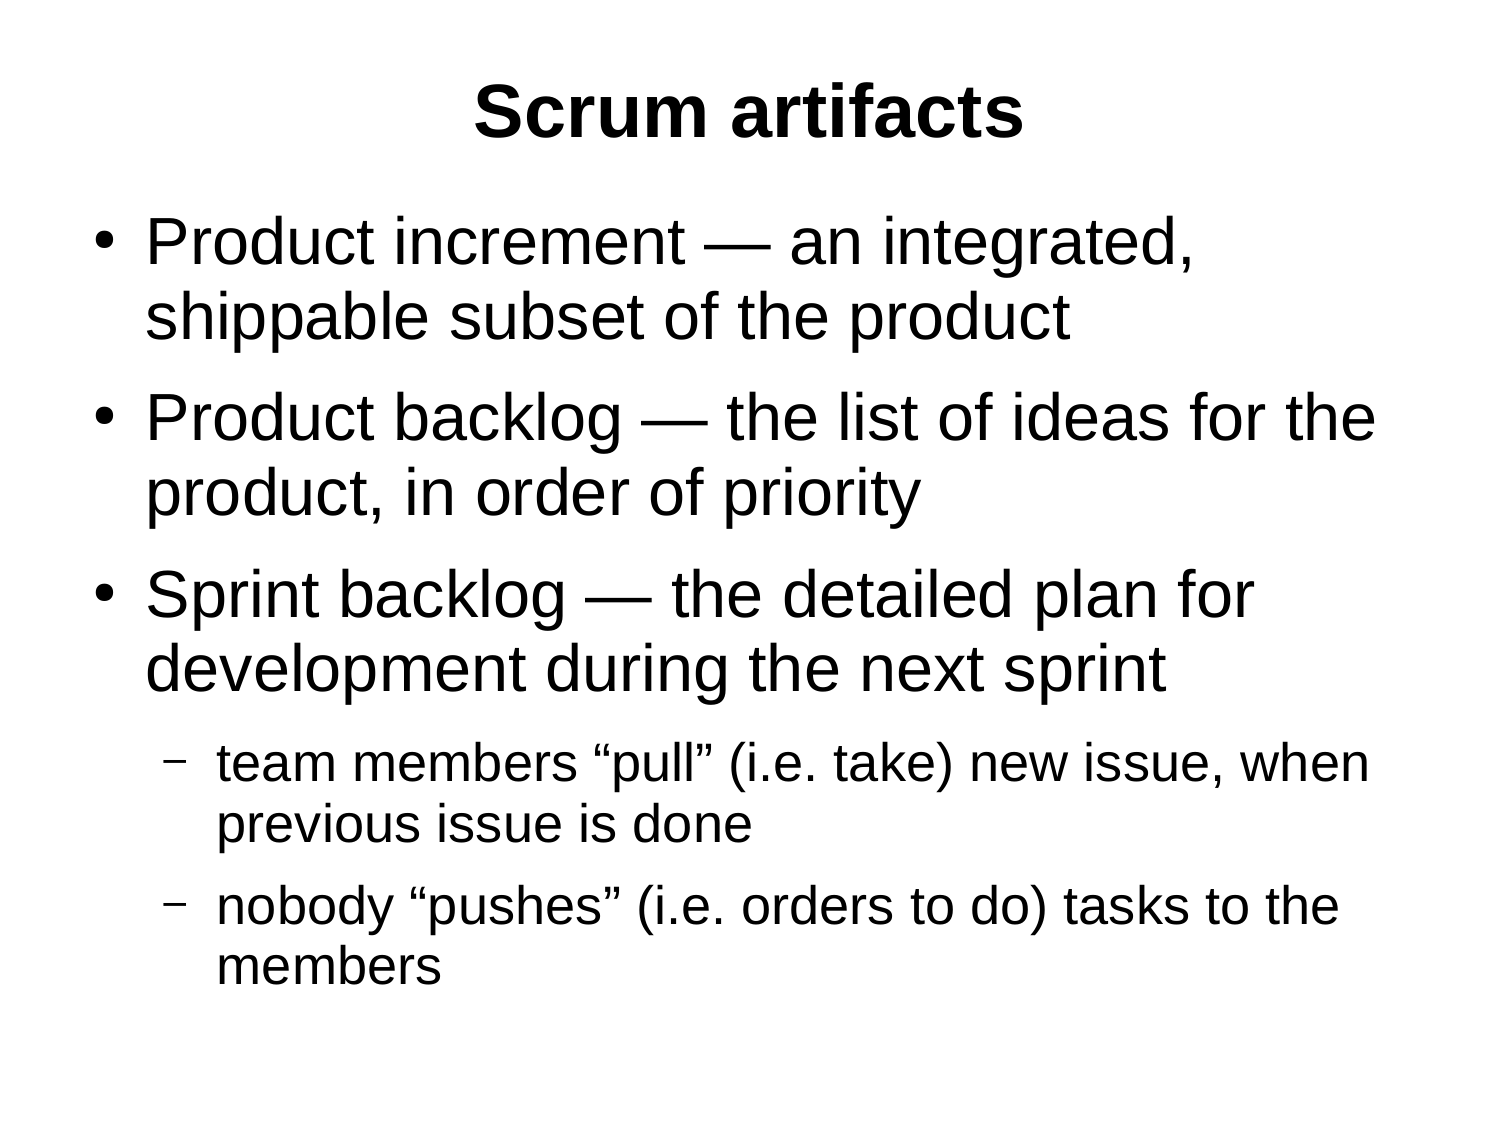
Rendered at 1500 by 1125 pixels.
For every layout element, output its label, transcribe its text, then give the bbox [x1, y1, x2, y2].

list Product increment — an integrated, shippable subset of the product Product backlog — the list of ideas for the product, in order of priority Sprint backlog — the detailed plan for development during the next sprint team members “pull” (i.e. take) new issue, when previous issue is done nobody “pushes” (i.e. orders to do) tasks to the members [75, 204, 1395, 1075]
title Scrum artifacts [75, 44, 1425, 177]
